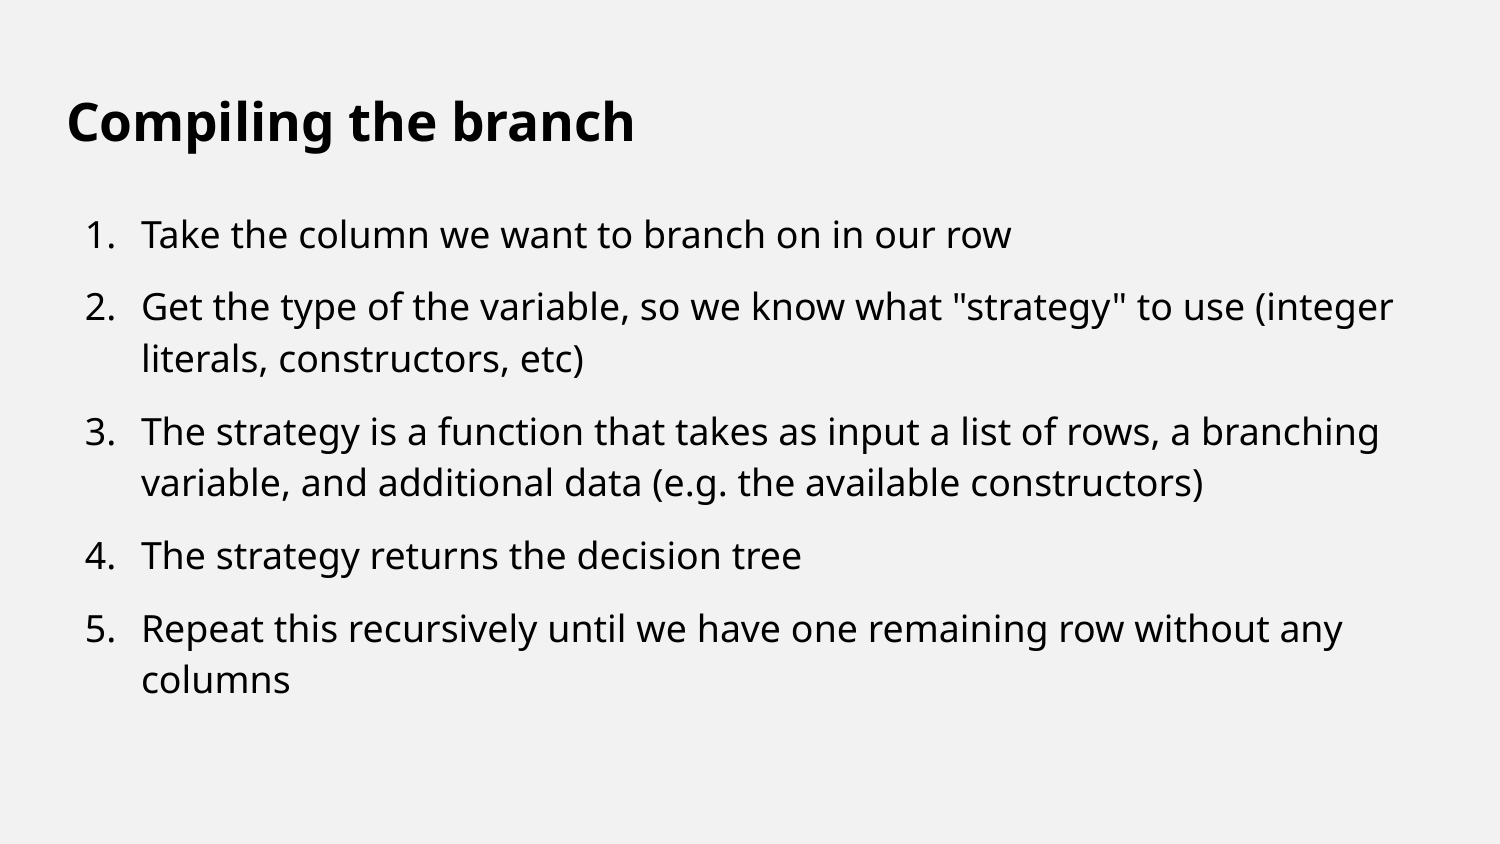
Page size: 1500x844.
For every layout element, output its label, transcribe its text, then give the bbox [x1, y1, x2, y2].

list Take the column we want to branch on in our row Get the type of the variable, so we know what "strategy" to use (integer literals, constructors, etc) The strategy is a function that takes as input a list of rows, a branching variable, and additional data (e.g. the available constructors) The strategy returns the decision tree Repeat this recursively until we have one remaining row without any columns [51, 189, 1449, 750]
title Compiling the branch [51, 72, 1449, 167]
